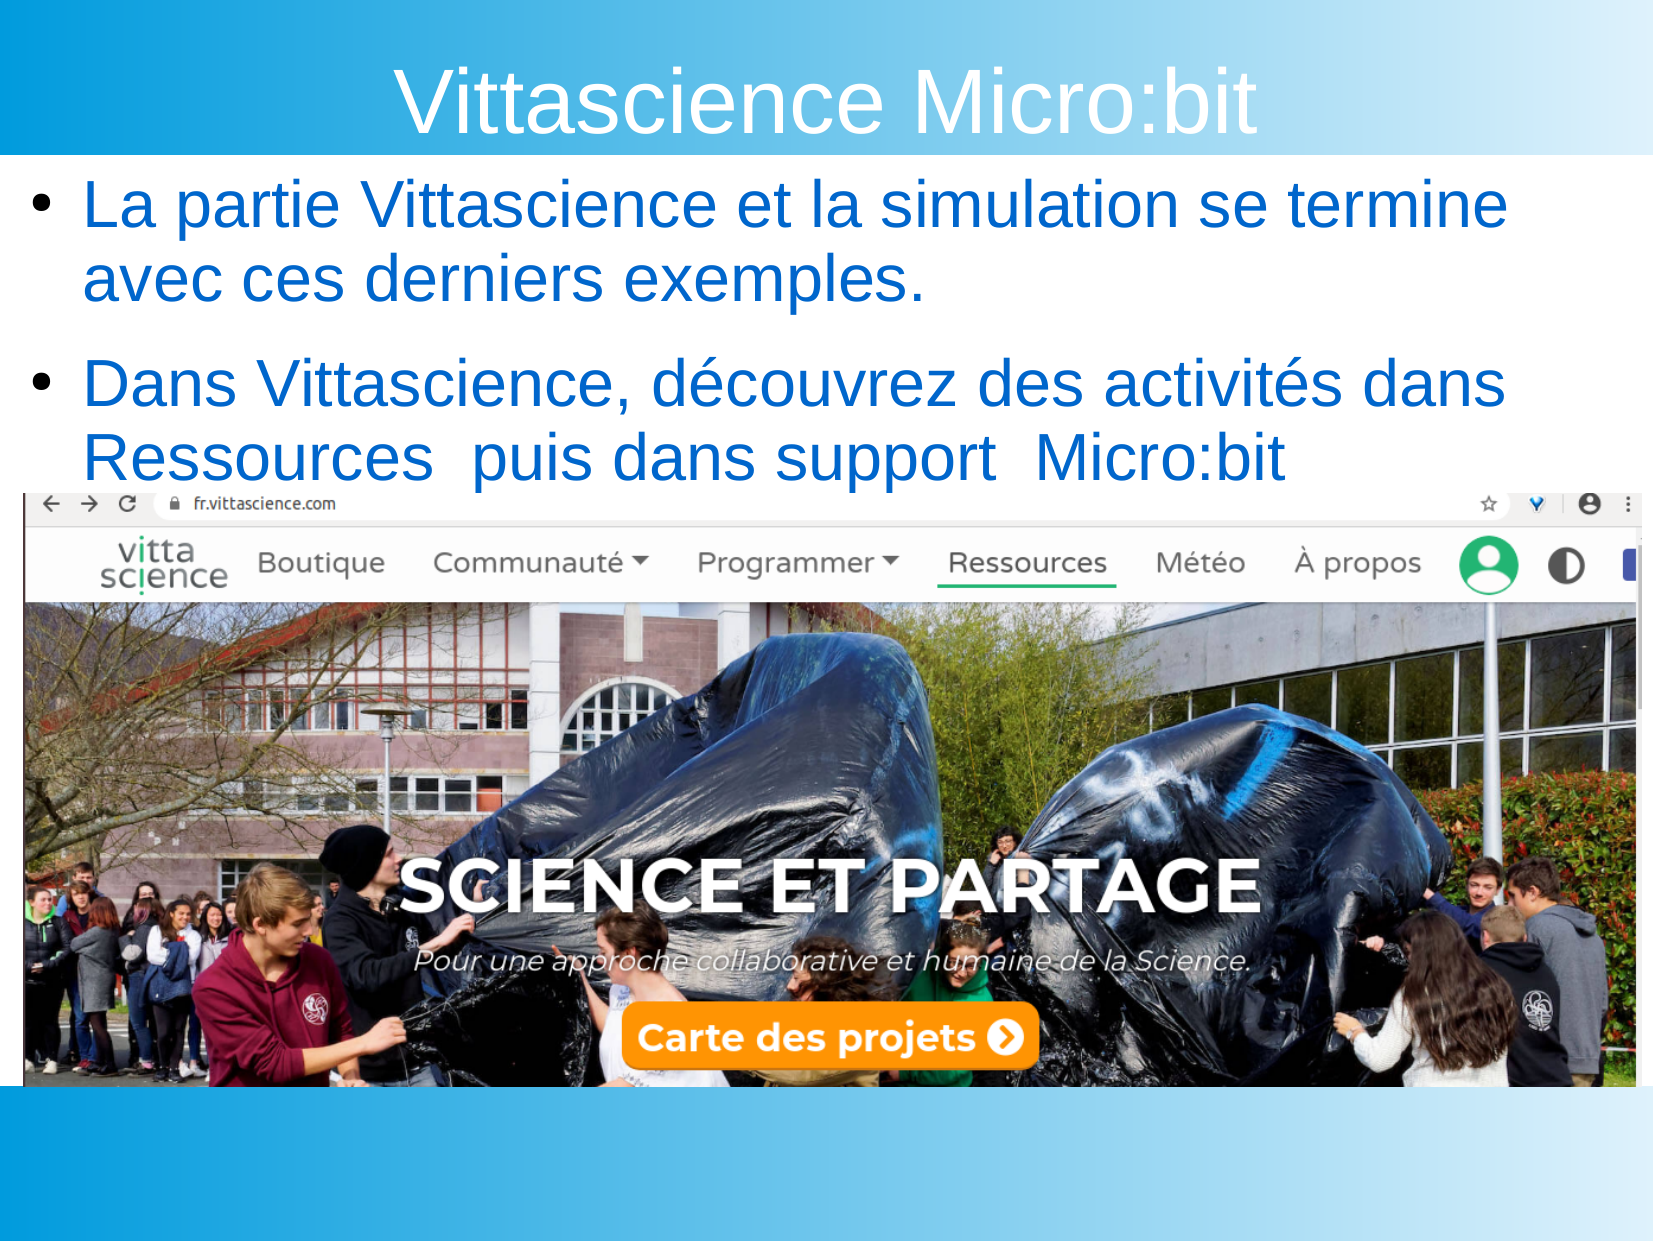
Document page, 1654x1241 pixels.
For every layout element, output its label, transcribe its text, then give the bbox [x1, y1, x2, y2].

list La partie Vittascience et la simulation se termine avec ces derniers exemples. Dans Vittascience, découvrez des activités dans Ressources puis dans support Micro:bit [11, 166, 1571, 438]
picture [23, 493, 1642, 1241]
title Vittascience Micro:bit [82, 49, 1571, 155]
